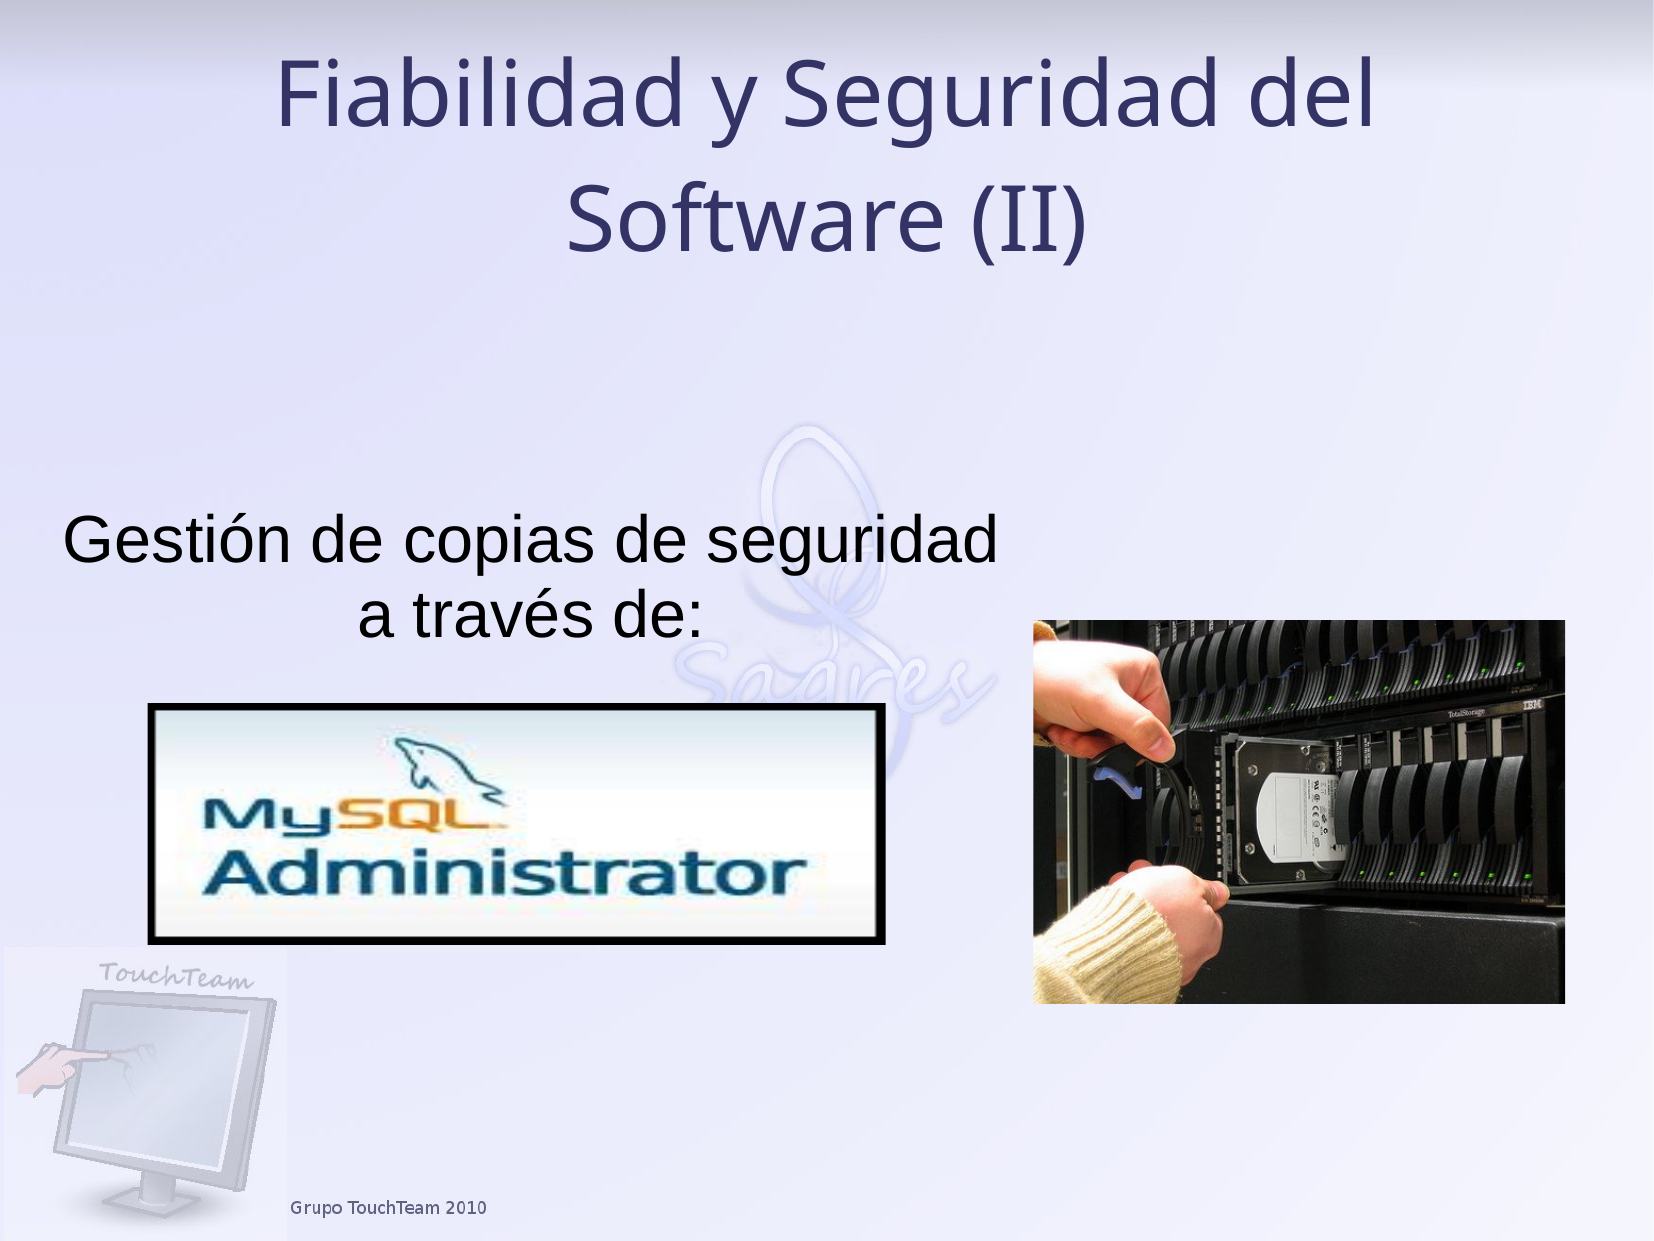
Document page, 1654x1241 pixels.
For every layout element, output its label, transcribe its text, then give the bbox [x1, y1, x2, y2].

title Fiabilidad y Seguridad del Software (II) [82, 0, 1571, 313]
picture [0, 0, 1654, 1241]
list Gestión de copias de seguridad a través de: [59, 501, 1004, 756]
